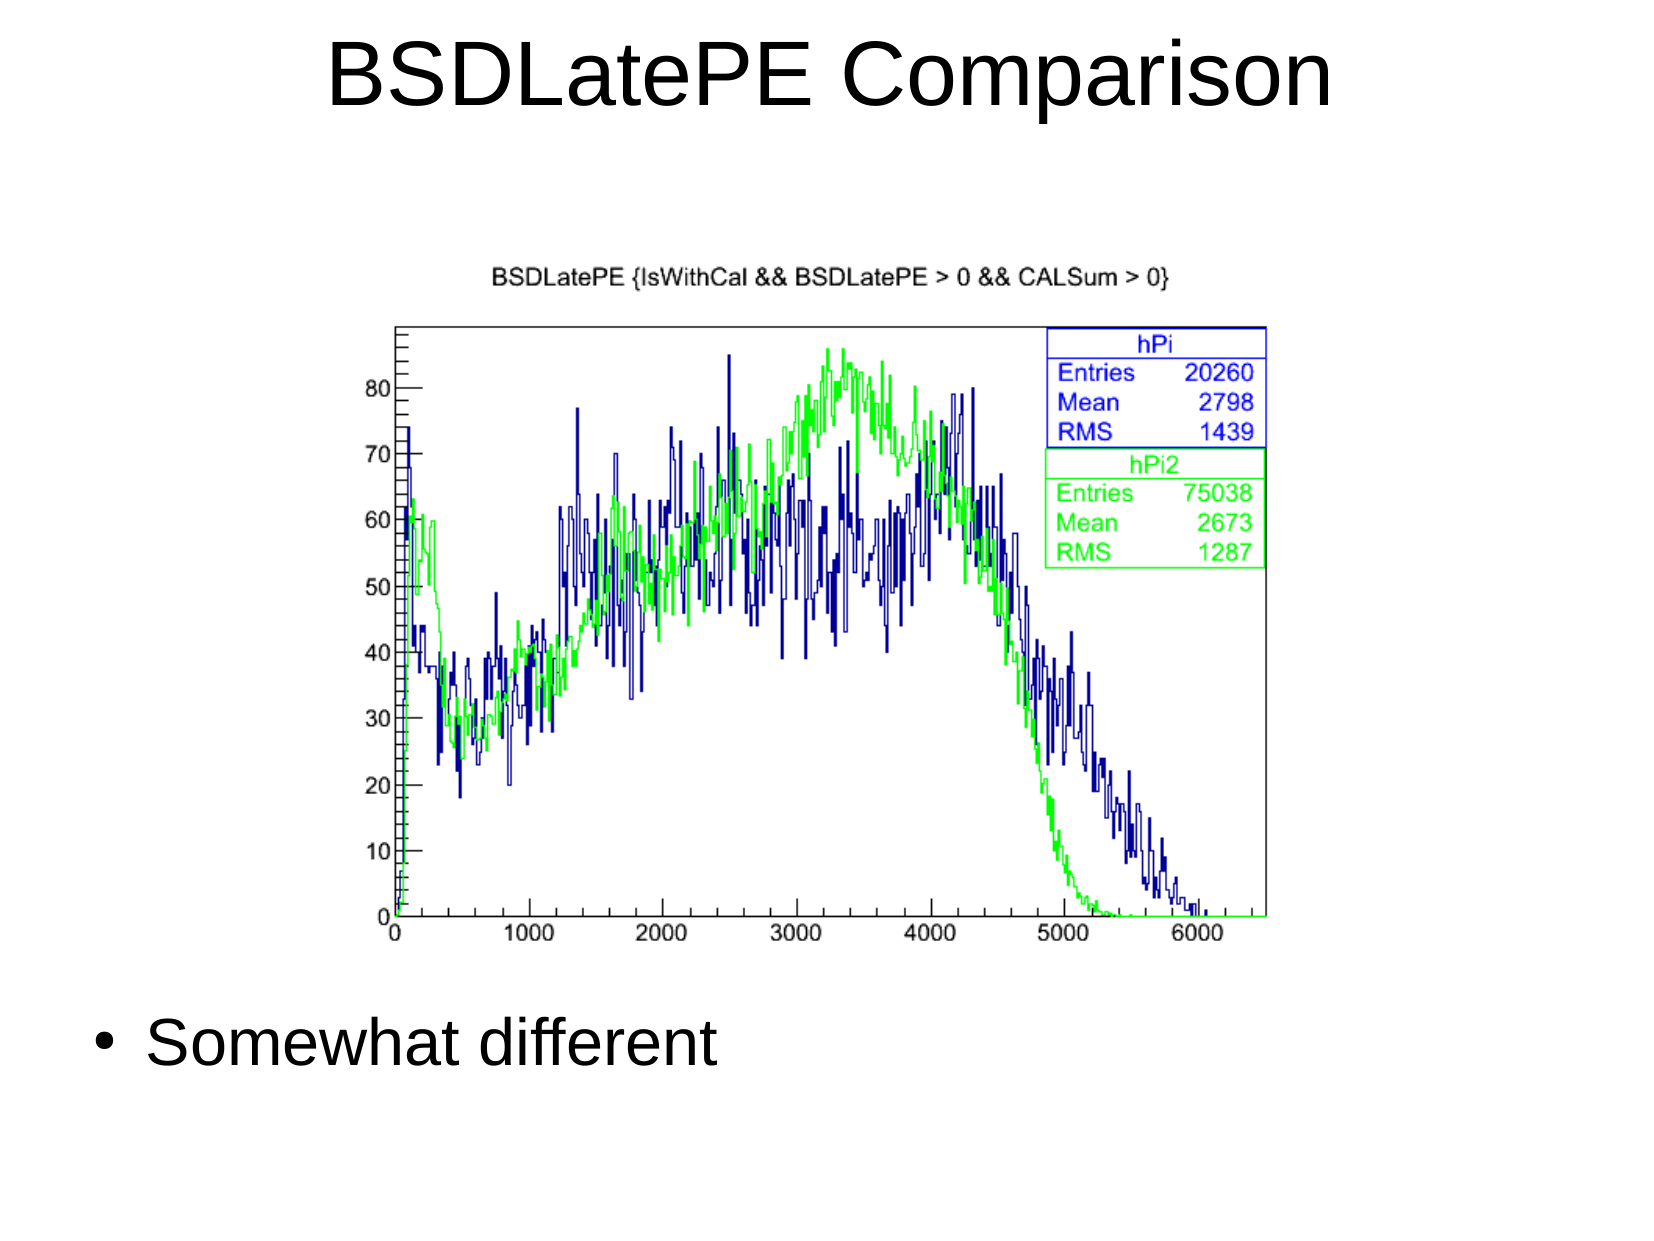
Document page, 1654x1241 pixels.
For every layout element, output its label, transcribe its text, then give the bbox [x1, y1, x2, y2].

picture [287, 253, 1375, 991]
list Somewhat different [75, 1005, 1531, 1215]
title BSDLatePE Comparison [86, 0, 1576, 178]
